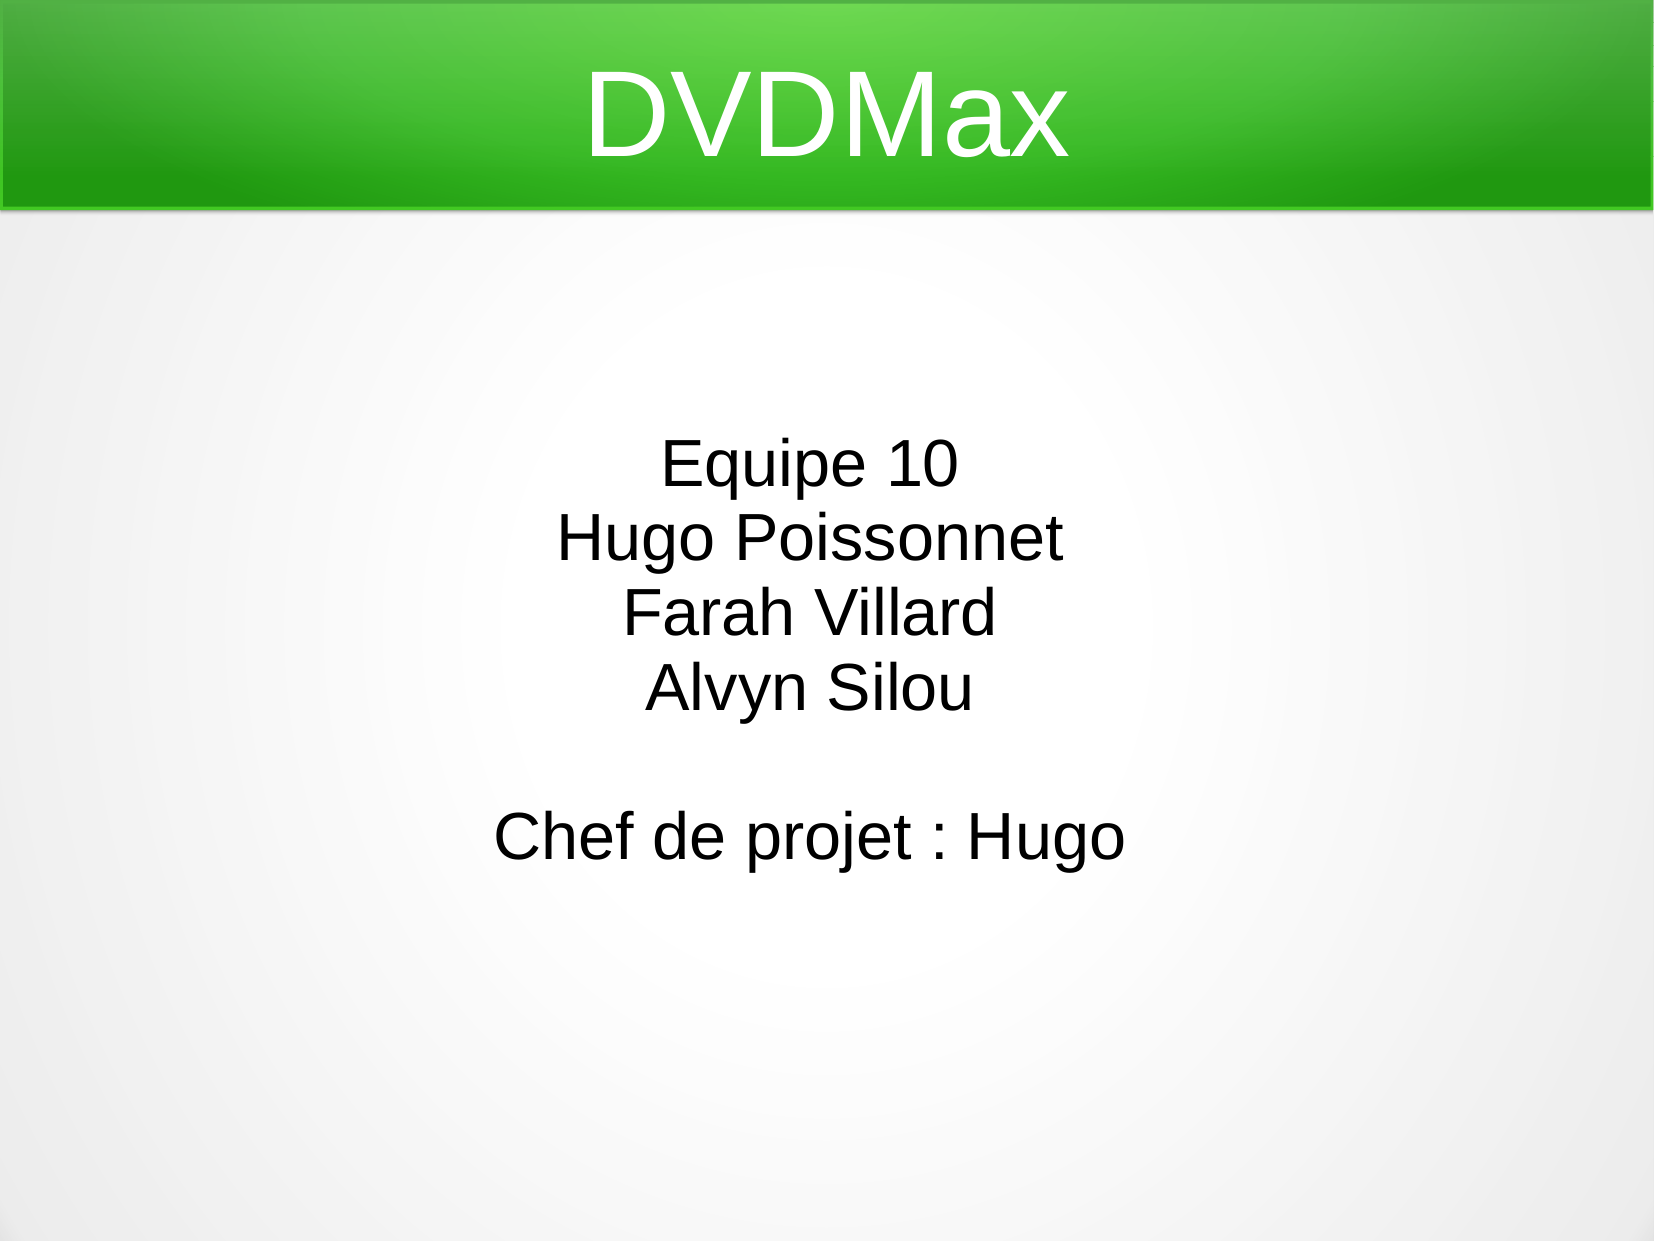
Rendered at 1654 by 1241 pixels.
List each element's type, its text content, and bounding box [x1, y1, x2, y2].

subtitle Equipe 10 Hugo Poissonnet Farah Villard Alvyn Silou Chef de projet : Hugo [82, 290, 1538, 1010]
title DVDMax [82, 45, 1571, 183]
